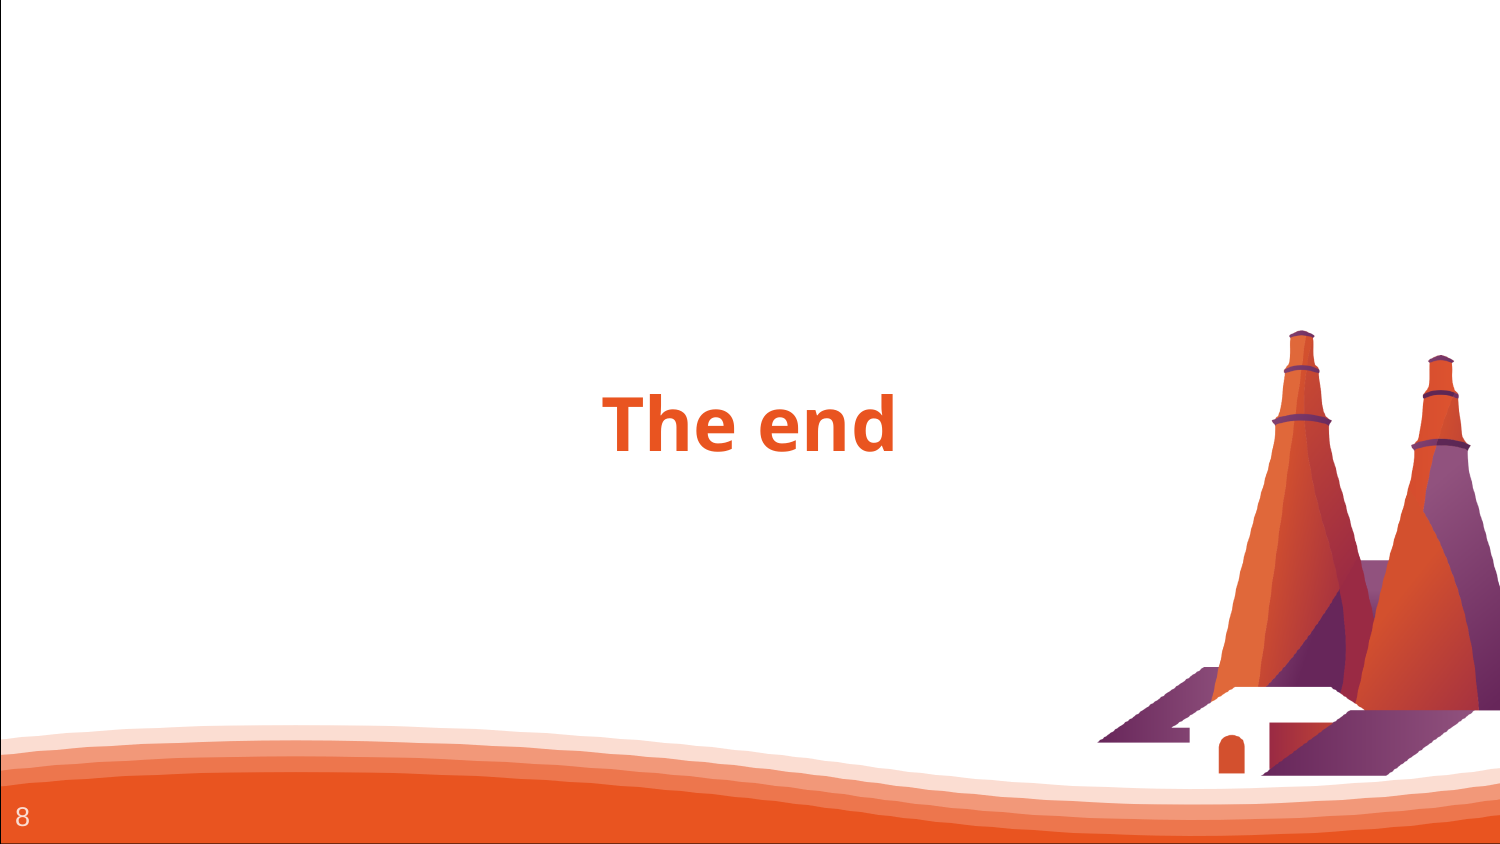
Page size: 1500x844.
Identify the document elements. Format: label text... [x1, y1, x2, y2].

slide_number 1 [0, 793, 55, 838]
picture [0, 0, 1500, 844]
title The end [227, 352, 1273, 491]
